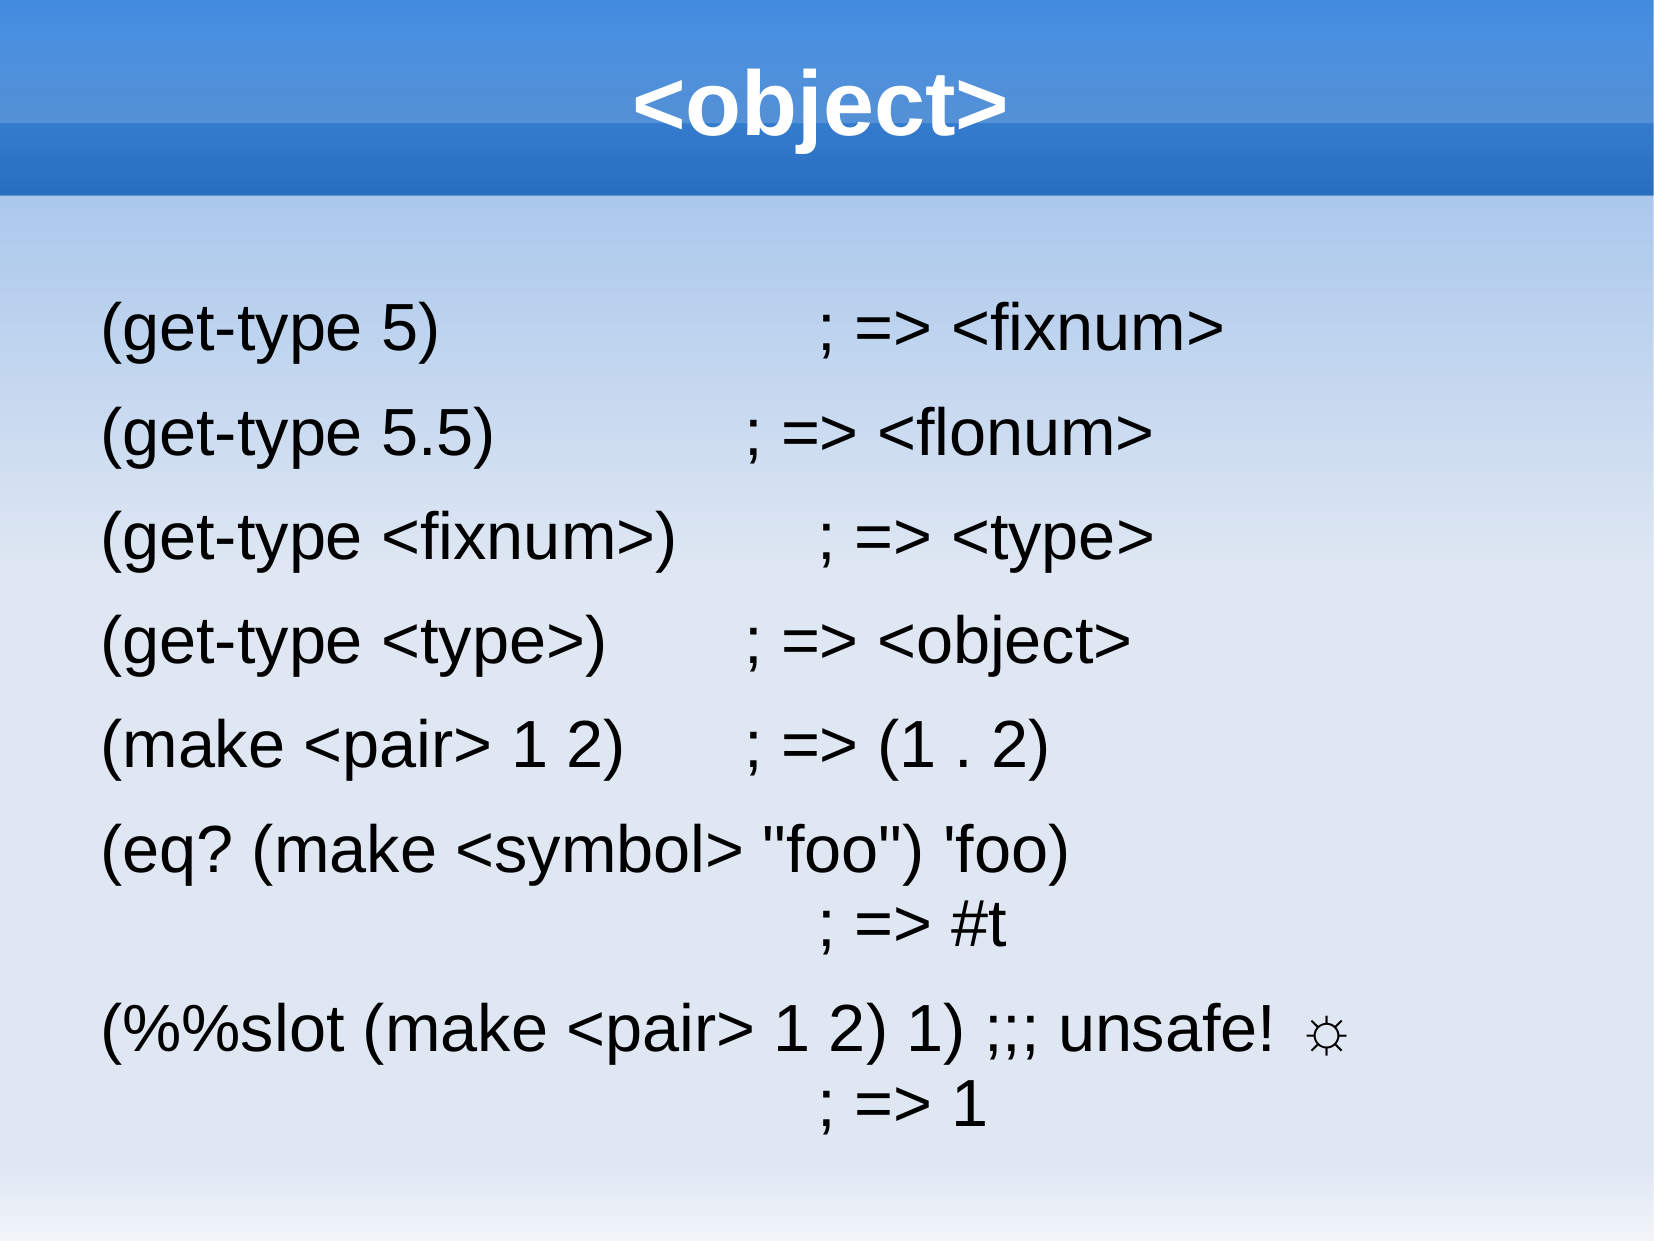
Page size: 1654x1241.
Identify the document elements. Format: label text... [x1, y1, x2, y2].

title <object> [76, 7, 1565, 200]
picture [0, 0, 1654, 1241]
list (get-type 5) ; => <fixnum> (get-type 5.5) ; => <flonum> (get-type <fixnum>) ; => <type> (get-type <type>) ; => <object> (make <pair> 1 2) ; => (1 . 2) (eq? (make <symbol> "foo") 'foo) ; => #t (%%slot (make <pair> 1 2) 1) ;;; unsafe! ☼ ; => 1 [82, 290, 1571, 1141]
